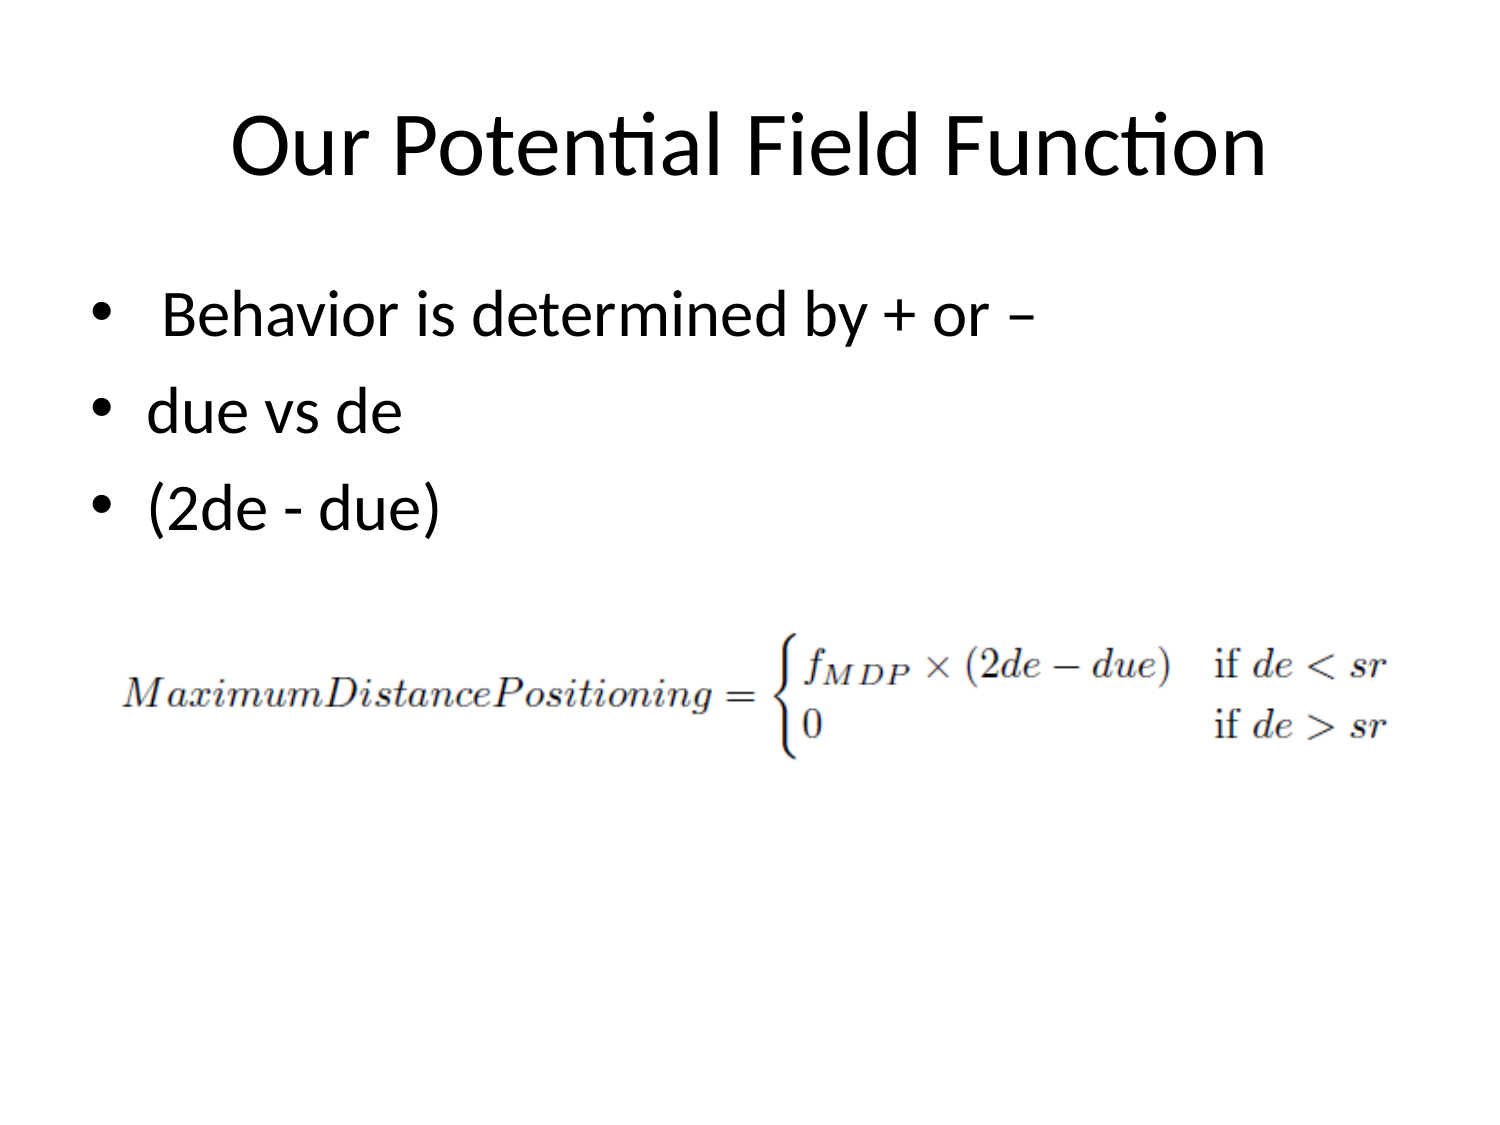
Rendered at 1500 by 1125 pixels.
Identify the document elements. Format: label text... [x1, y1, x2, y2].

title Our Potential Field Function [75, 45, 1426, 233]
list Behavior is determined by + or – due vs de (2de - due) [75, 262, 1426, 563]
picture [112, 597, 1412, 764]
